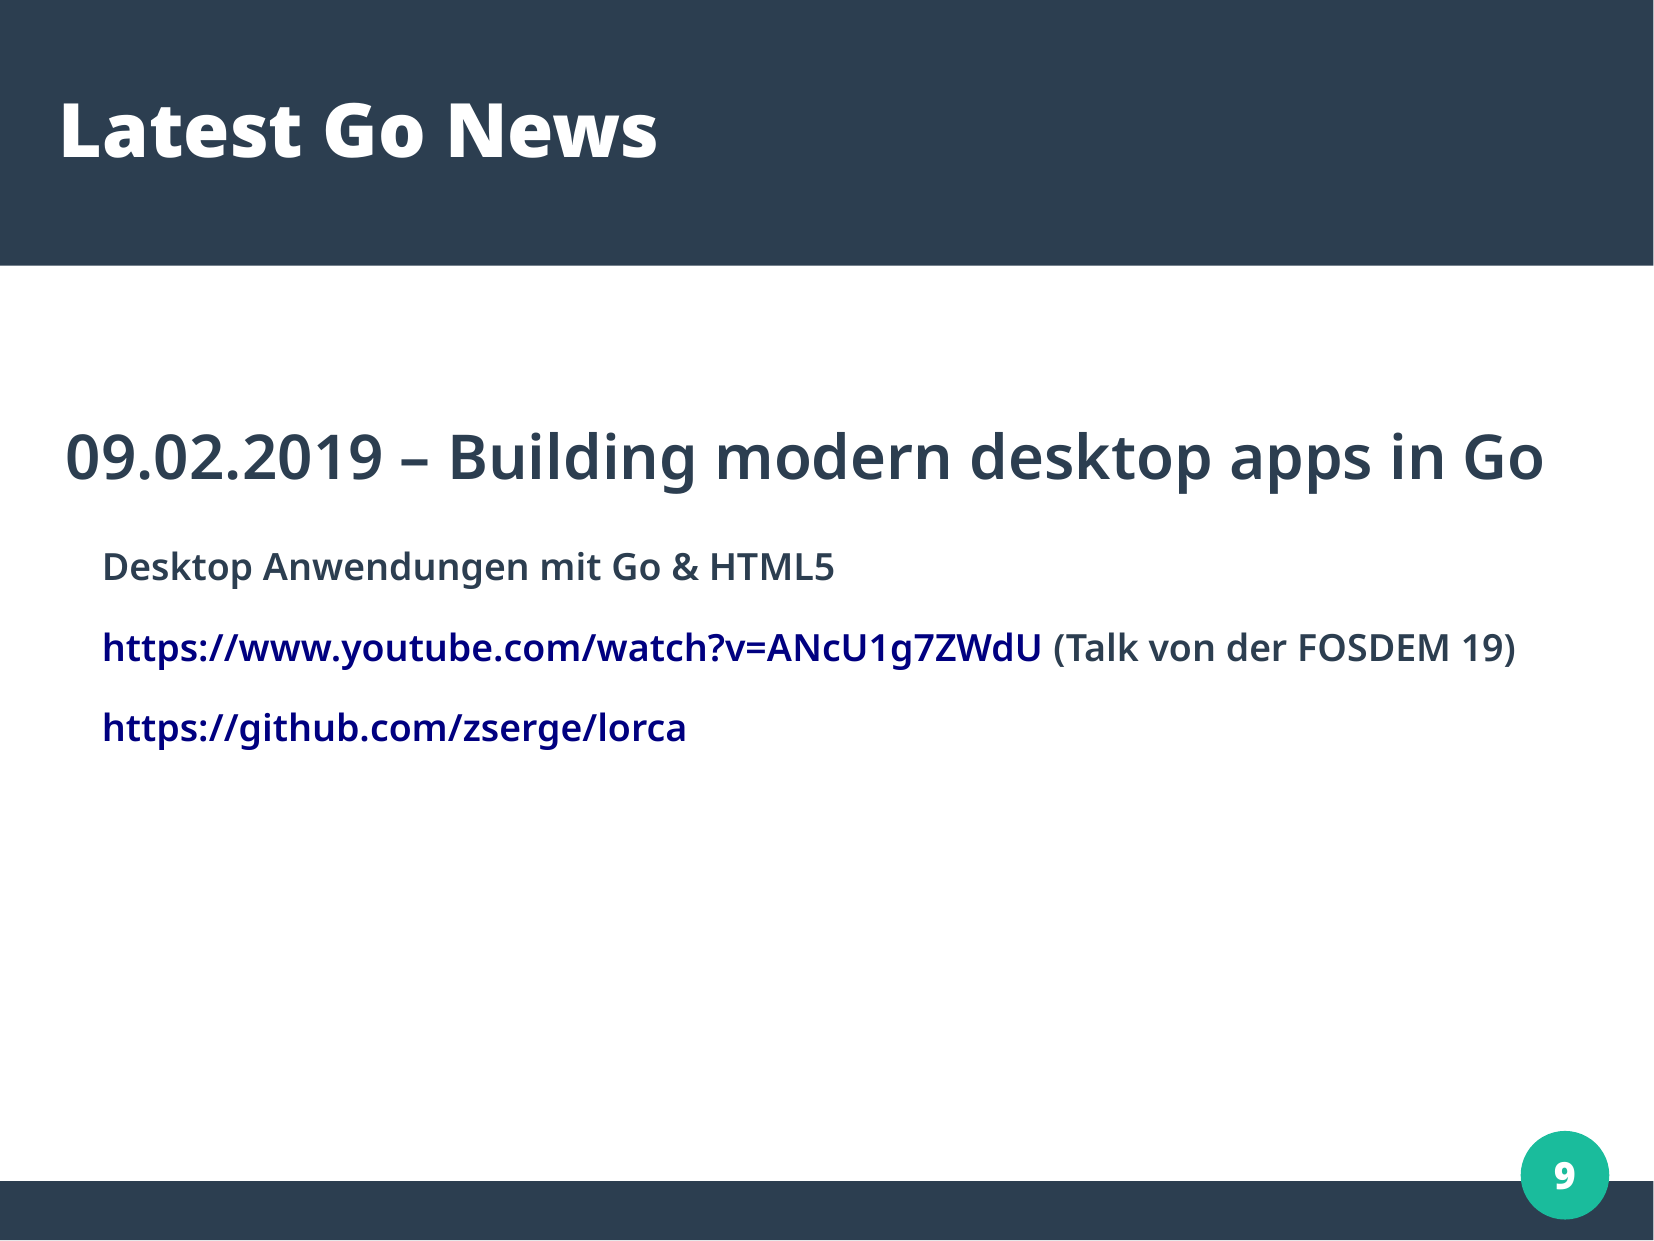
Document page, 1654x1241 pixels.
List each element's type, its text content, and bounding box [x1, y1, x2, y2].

list 09.02.2019 – Building modern desktop apps in Go [0, 301, 1548, 508]
list Desktop Anwendungen mit Go & HTML5 https://www.youtube.com/watch?v=ANcU1g7ZWdU (Talk von der FOSDEM 19) https://github.com/zserge/lorca [30, 540, 1654, 1170]
title Latest Go News [59, 49, 1595, 207]
